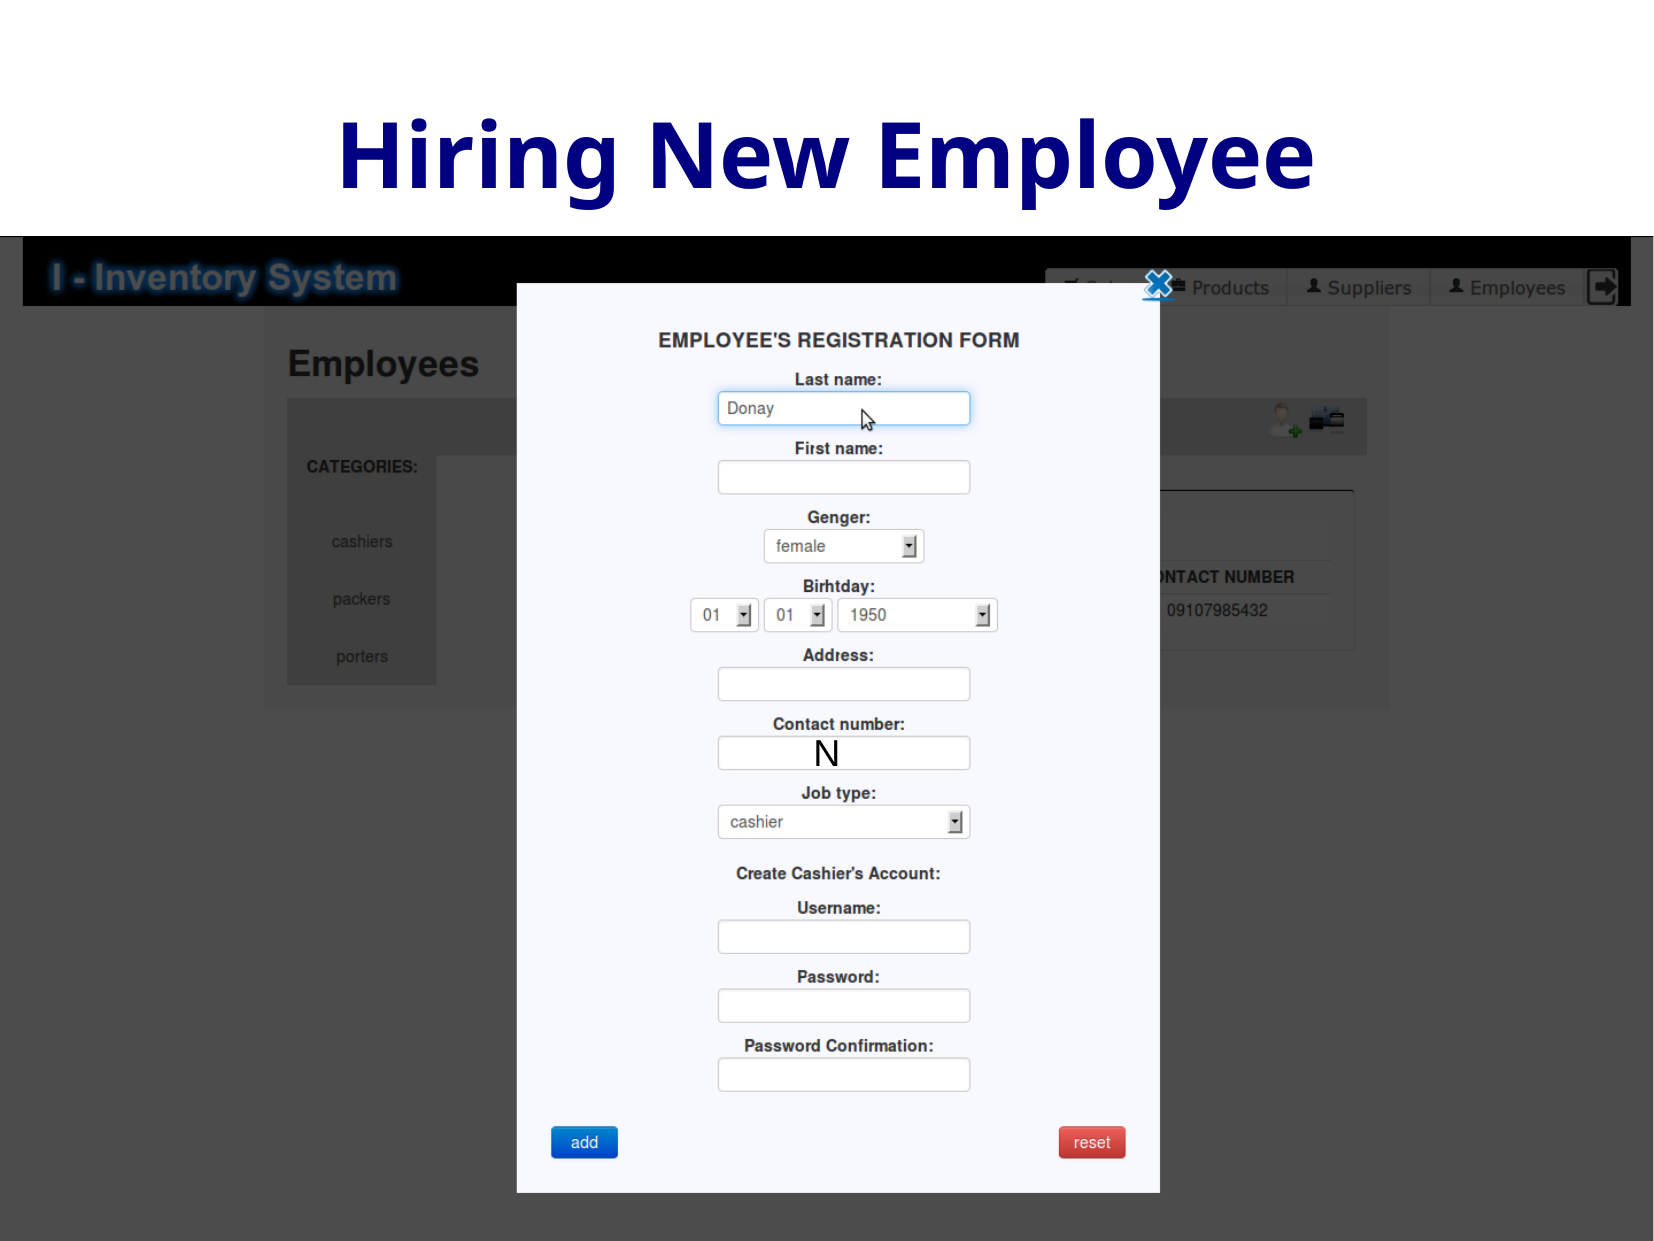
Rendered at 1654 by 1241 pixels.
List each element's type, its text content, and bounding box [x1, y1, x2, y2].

text_box [845, 750, 876, 821]
picture [0, 236, 1654, 1241]
title Hiring New Employee [82, 49, 1571, 236]
